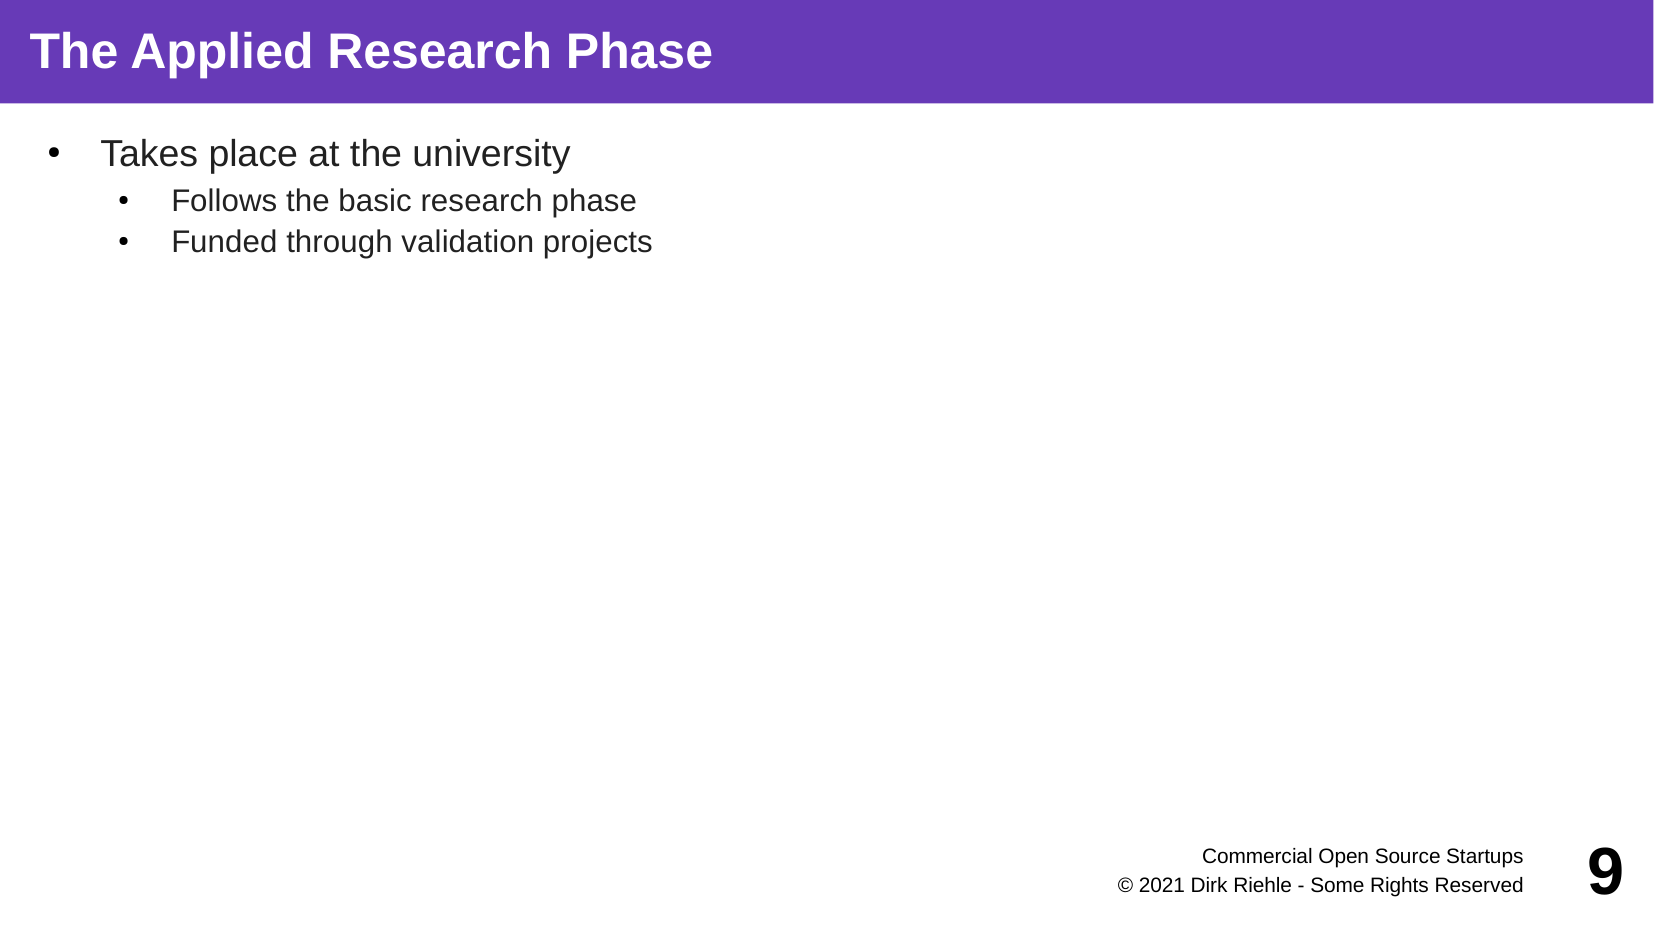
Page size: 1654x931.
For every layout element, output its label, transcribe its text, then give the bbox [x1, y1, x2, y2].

list Takes place at the university Follows the basic research phase Funded through validation projects [29, 132, 1625, 813]
title The Applied Research Phase [0, 0, 1654, 104]
